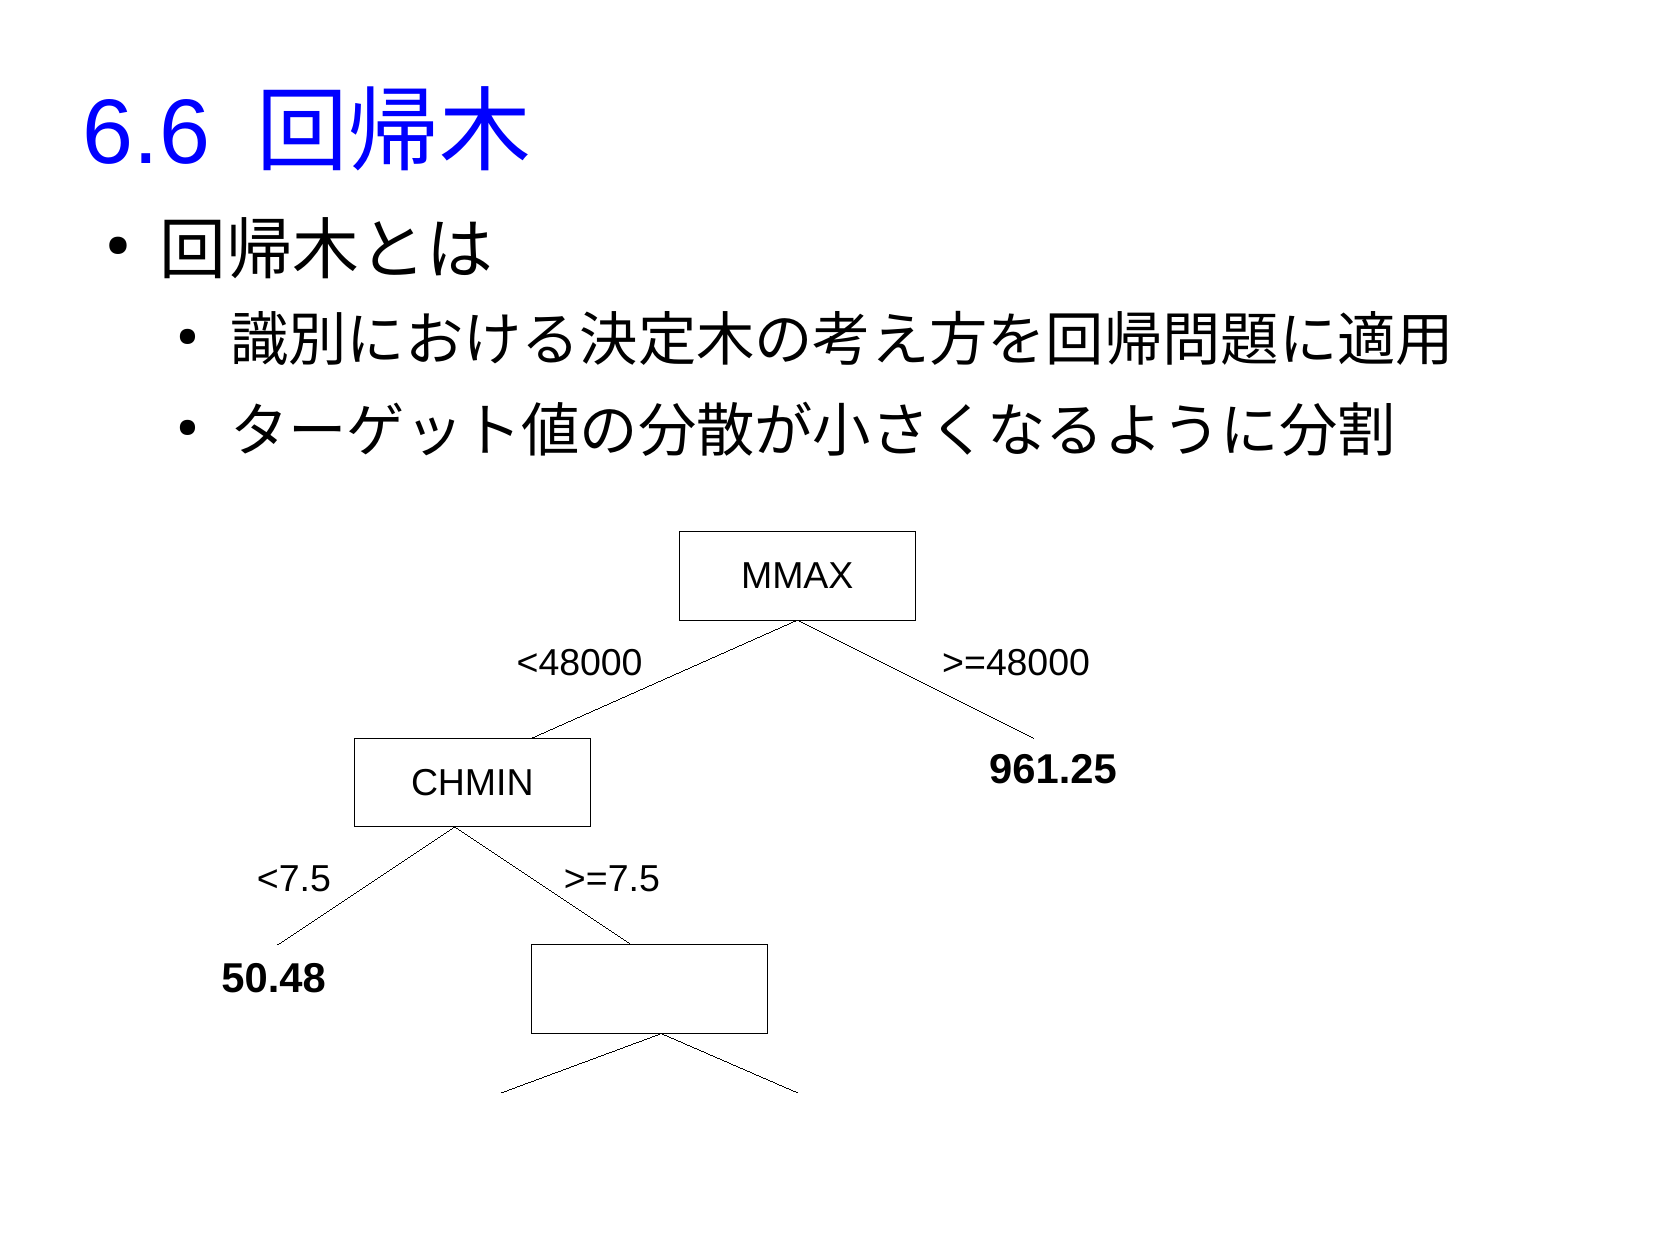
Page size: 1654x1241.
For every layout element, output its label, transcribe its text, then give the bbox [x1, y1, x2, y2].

text_box >=7.5 [549, 850, 675, 910]
text_box <7.5 [242, 850, 346, 910]
text_box >=48000 [927, 634, 1105, 692]
title 6.6 回帰木 [82, 49, 1571, 207]
text_box 961.25 [974, 738, 1152, 801]
list 回帰木とは 識別における決定木の考え方を回帰問題に適用 ターゲット値の分散が小さくなるように分割 [88, 201, 1577, 922]
text_box MMAX [679, 531, 916, 621]
text_box 50.48 [206, 947, 355, 1010]
text_box <48000 [501, 634, 658, 691]
text_box CHMIN [354, 738, 591, 827]
